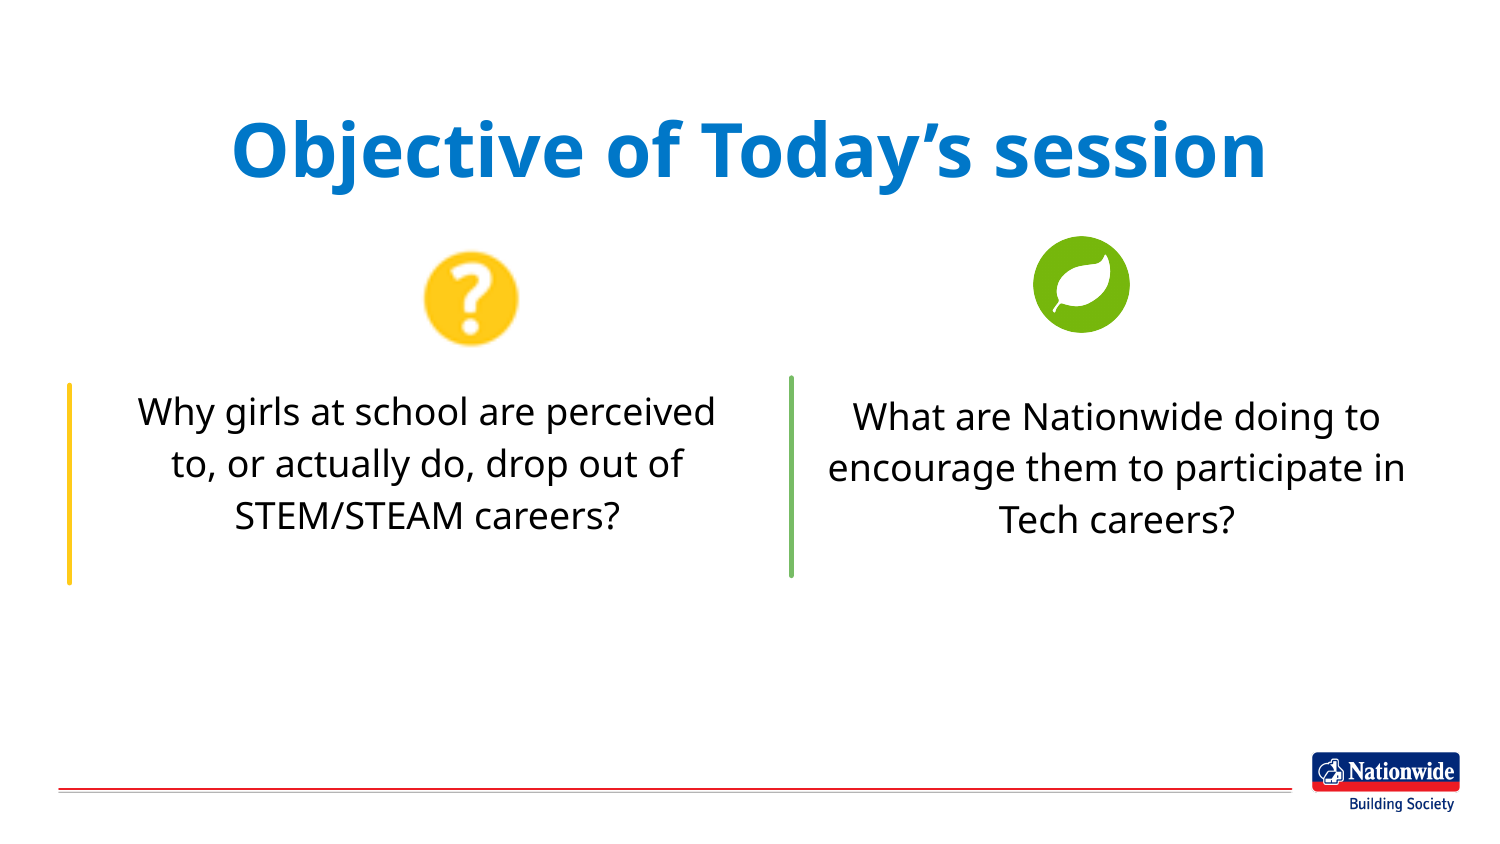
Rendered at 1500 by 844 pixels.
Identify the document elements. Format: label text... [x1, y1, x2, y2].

picture [391, 216, 554, 362]
title Objective of Today’s session [0, 119, 1500, 193]
text_box What are Nationwide doing to encourage them to participate in Tech careers? [805, 378, 1430, 549]
text_box Why girls at school are perceived to, or actually do, drop out of STEM/STEAM careers? [99, 374, 756, 545]
picture [1033, 236, 1130, 333]
